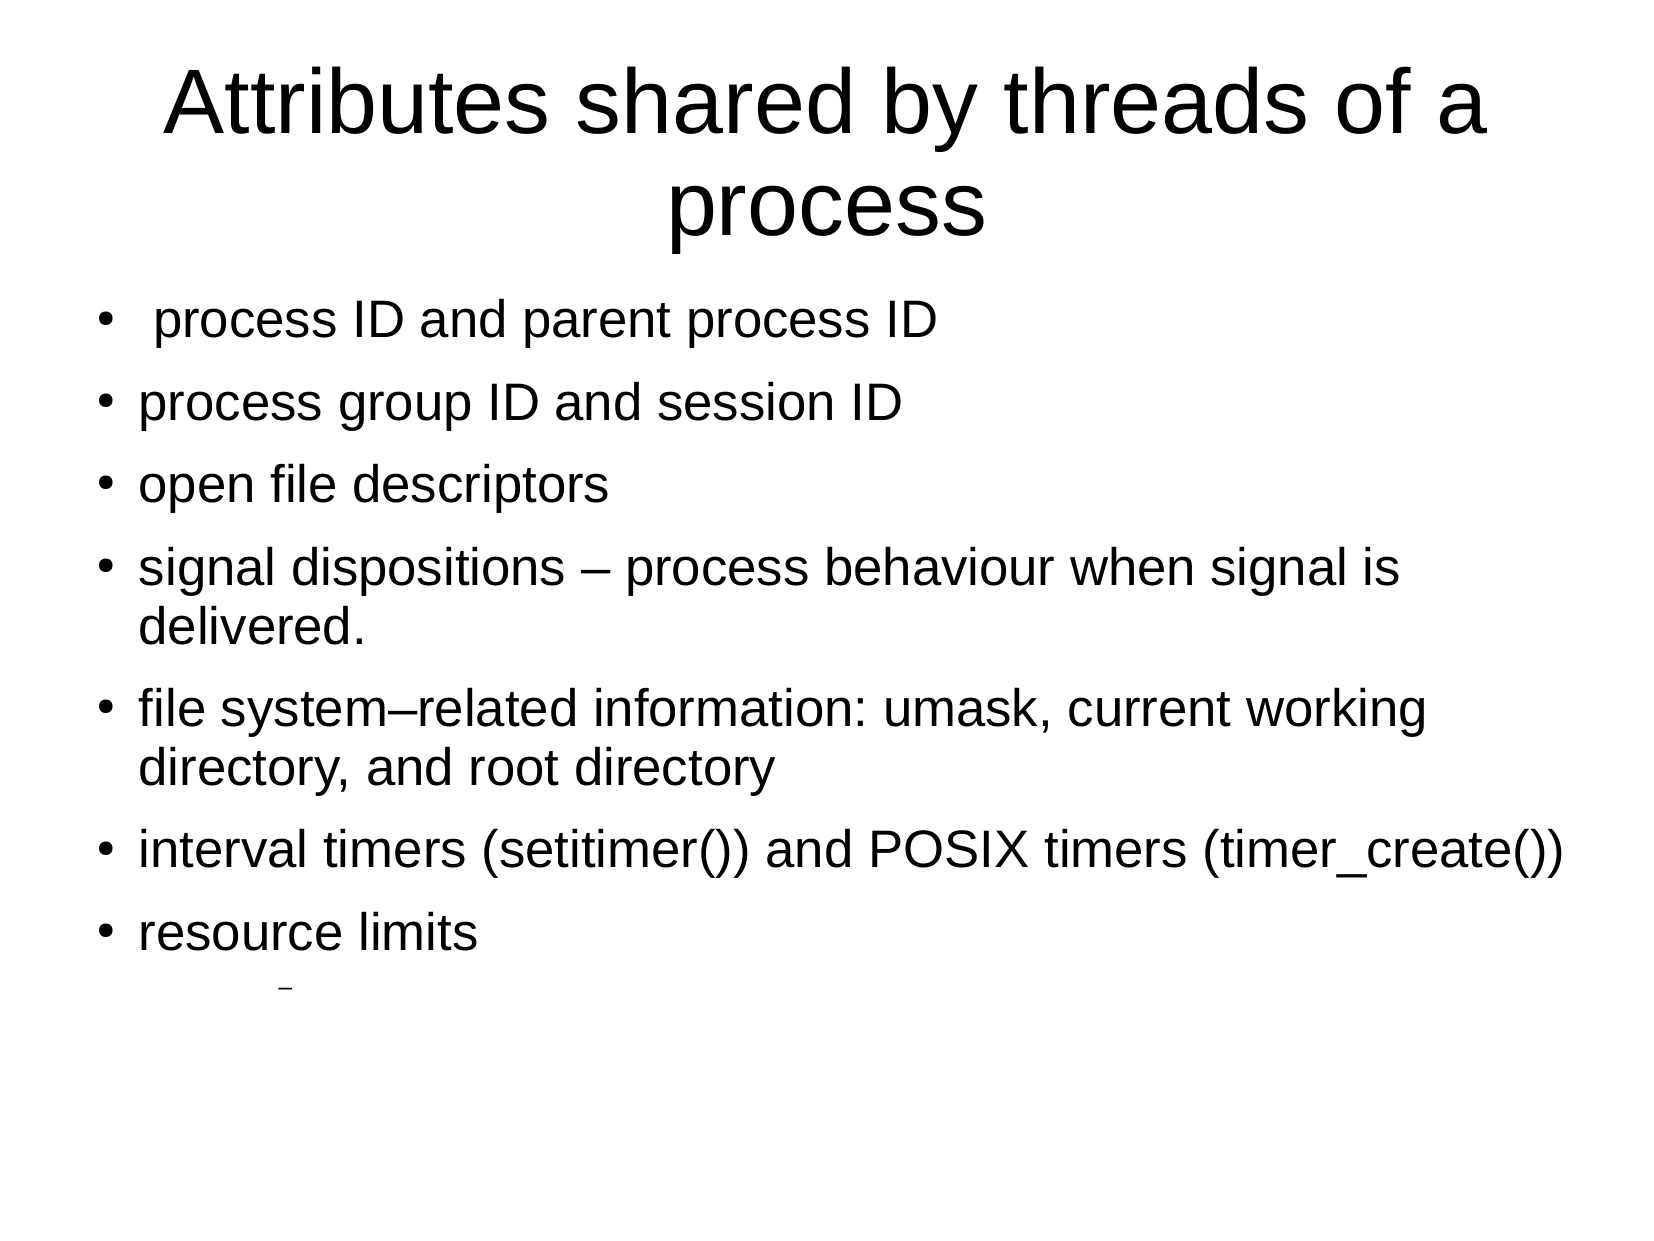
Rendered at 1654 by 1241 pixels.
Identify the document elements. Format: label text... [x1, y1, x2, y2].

list process ID and parent process ID process group ID and session ID open file descriptors signal dispositions – process behaviour when signal is delivered. file system–related information: umask, current working directory, and root directory interval timers (setitimer()) and POSIX timers (timer_create()) resource limits [82, 290, 1571, 1010]
title Attributes shared by threads of a process [82, 49, 1571, 257]
